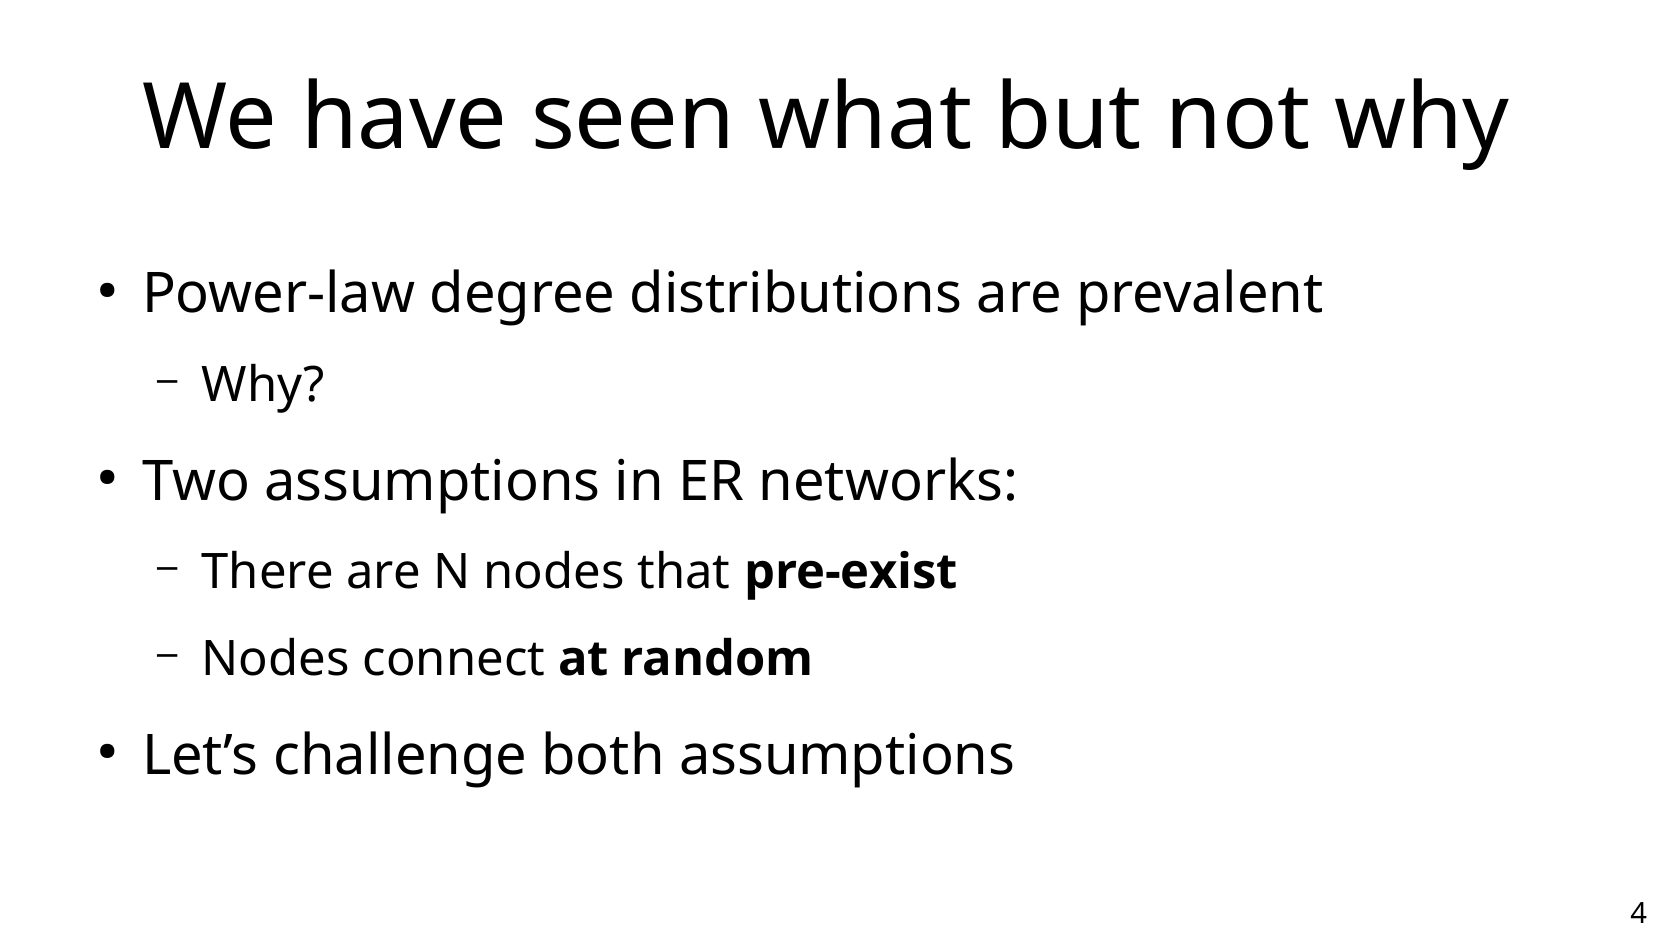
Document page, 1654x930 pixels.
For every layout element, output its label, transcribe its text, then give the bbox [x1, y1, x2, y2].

list Power-law degree distributions are prevalent Why? Two assumptions in ER networks: There are N nodes that pre-exist Nodes connect at random Let’s challenge both assumptions [82, 252, 1571, 793]
title We have seen what but not why [82, 1, 1571, 225]
